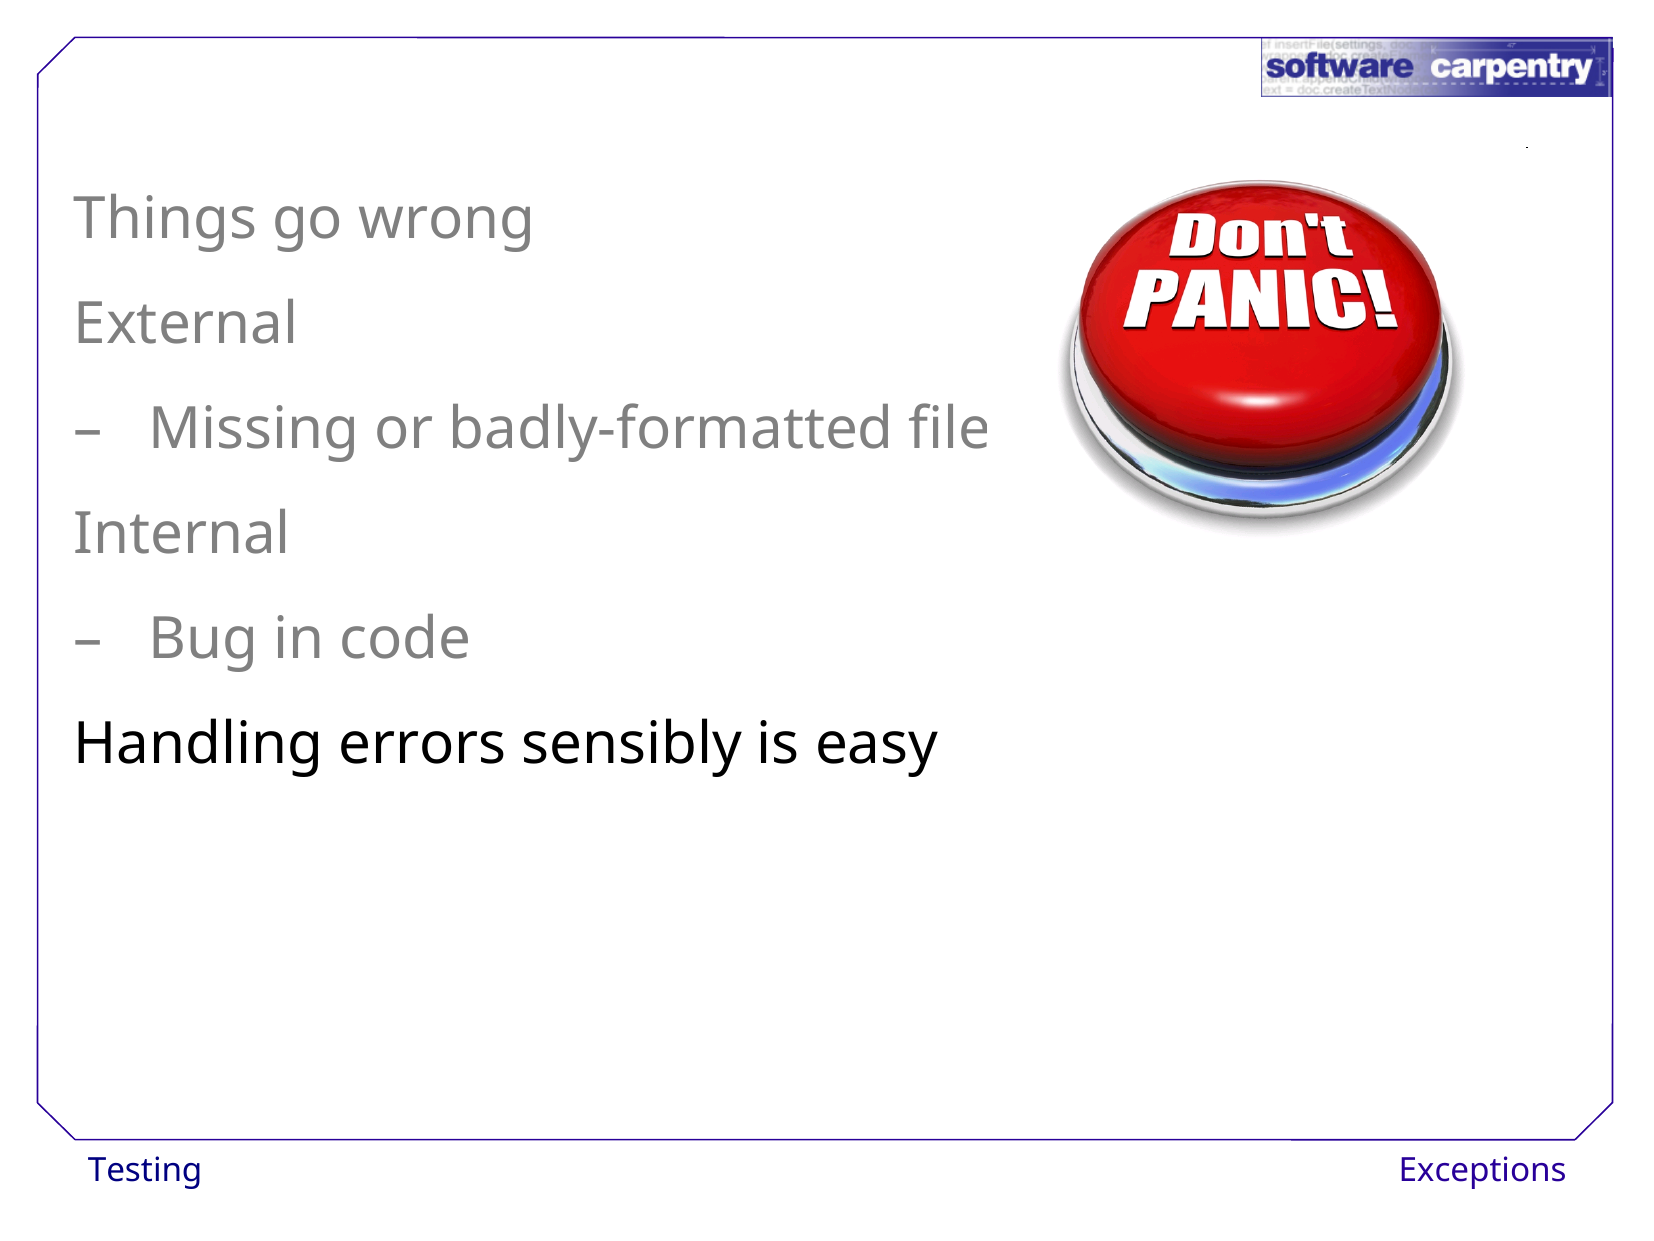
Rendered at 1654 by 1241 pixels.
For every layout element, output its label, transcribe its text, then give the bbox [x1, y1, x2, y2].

text_box Things go wrong External – Missing or badly-formatted file Internal – Bug in code Handling errors sensibly is easy [58, 137, 1157, 784]
picture [1261, 39, 1613, 97]
picture [987, 147, 1528, 553]
